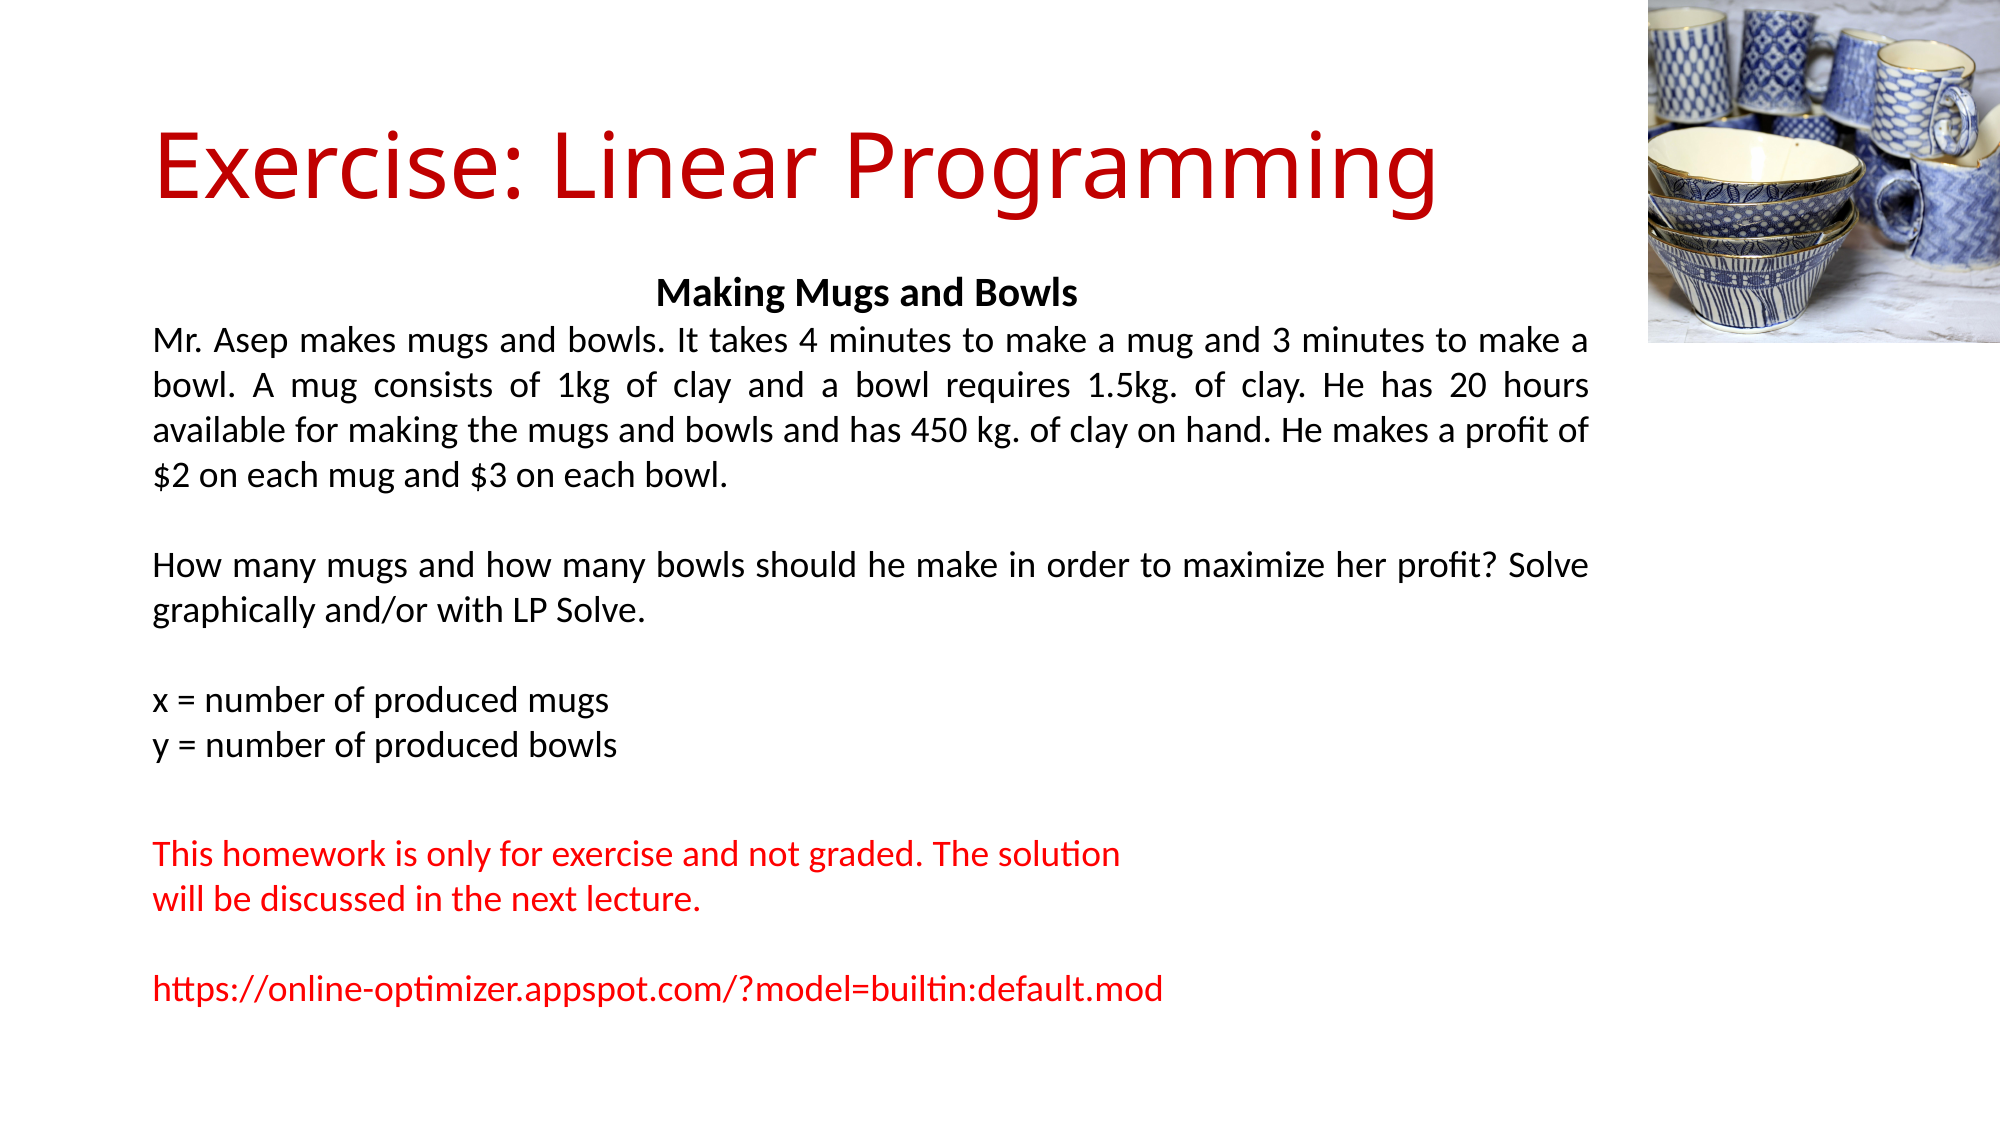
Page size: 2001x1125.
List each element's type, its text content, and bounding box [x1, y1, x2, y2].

picture [1648, 0, 2000, 343]
text_box This homework is only for exercise and not graded. The solution will be discussed in the next lecture. https://online-optimizer.appspot.com/?model=builtin:default.mod [137, 821, 1528, 1019]
title Exercise: Linear Programming [137, 59, 1648, 278]
text_box Making Mugs and Bowls Mr. Asep makes mugs and bowls. It takes 4 minutes to make a mug and 3 minutes to make a bowl. A mug consists of 1kg of clay and a bowl requires 1.5kg. of clay. He has 20 hours available for making the mugs and bowls and has 450 kg. of clay on hand. He makes a profit of $2 on each mug and $3 on each bowl. How many mugs and how many bowls should he make in order to maximize her profit? Solve graphically and/or with LP Solve. x = number of produced mugs y = number of produced bowls [137, 257, 1612, 862]
